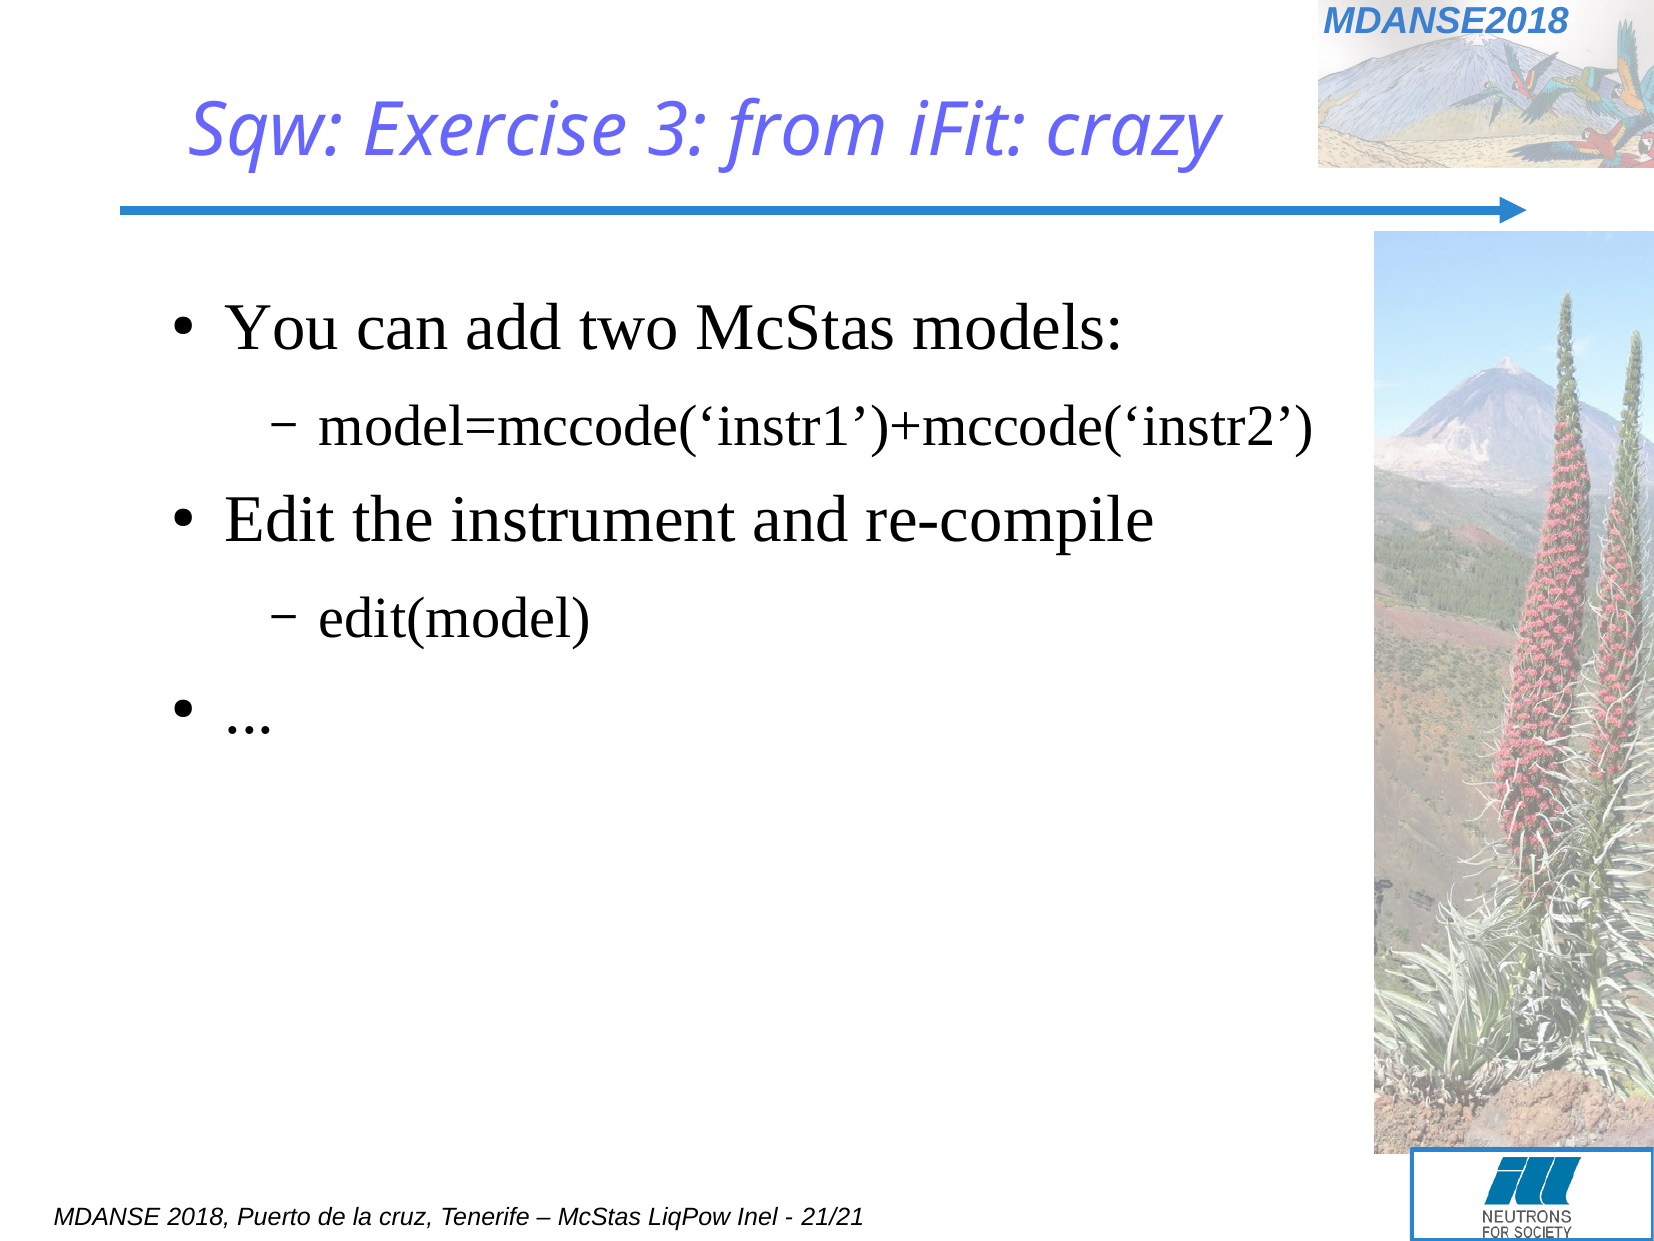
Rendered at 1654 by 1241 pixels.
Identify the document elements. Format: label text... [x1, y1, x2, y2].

picture [1479, 1153, 1583, 1241]
title Sqw: Exercise 3: from iFit: crazy [82, 49, 1328, 203]
list You can add two McStas models: model=mccode(‘instr1’)+mccode(‘instr2’) Edit the instrument and re-compile edit(model) ... [82, 290, 1571, 1010]
